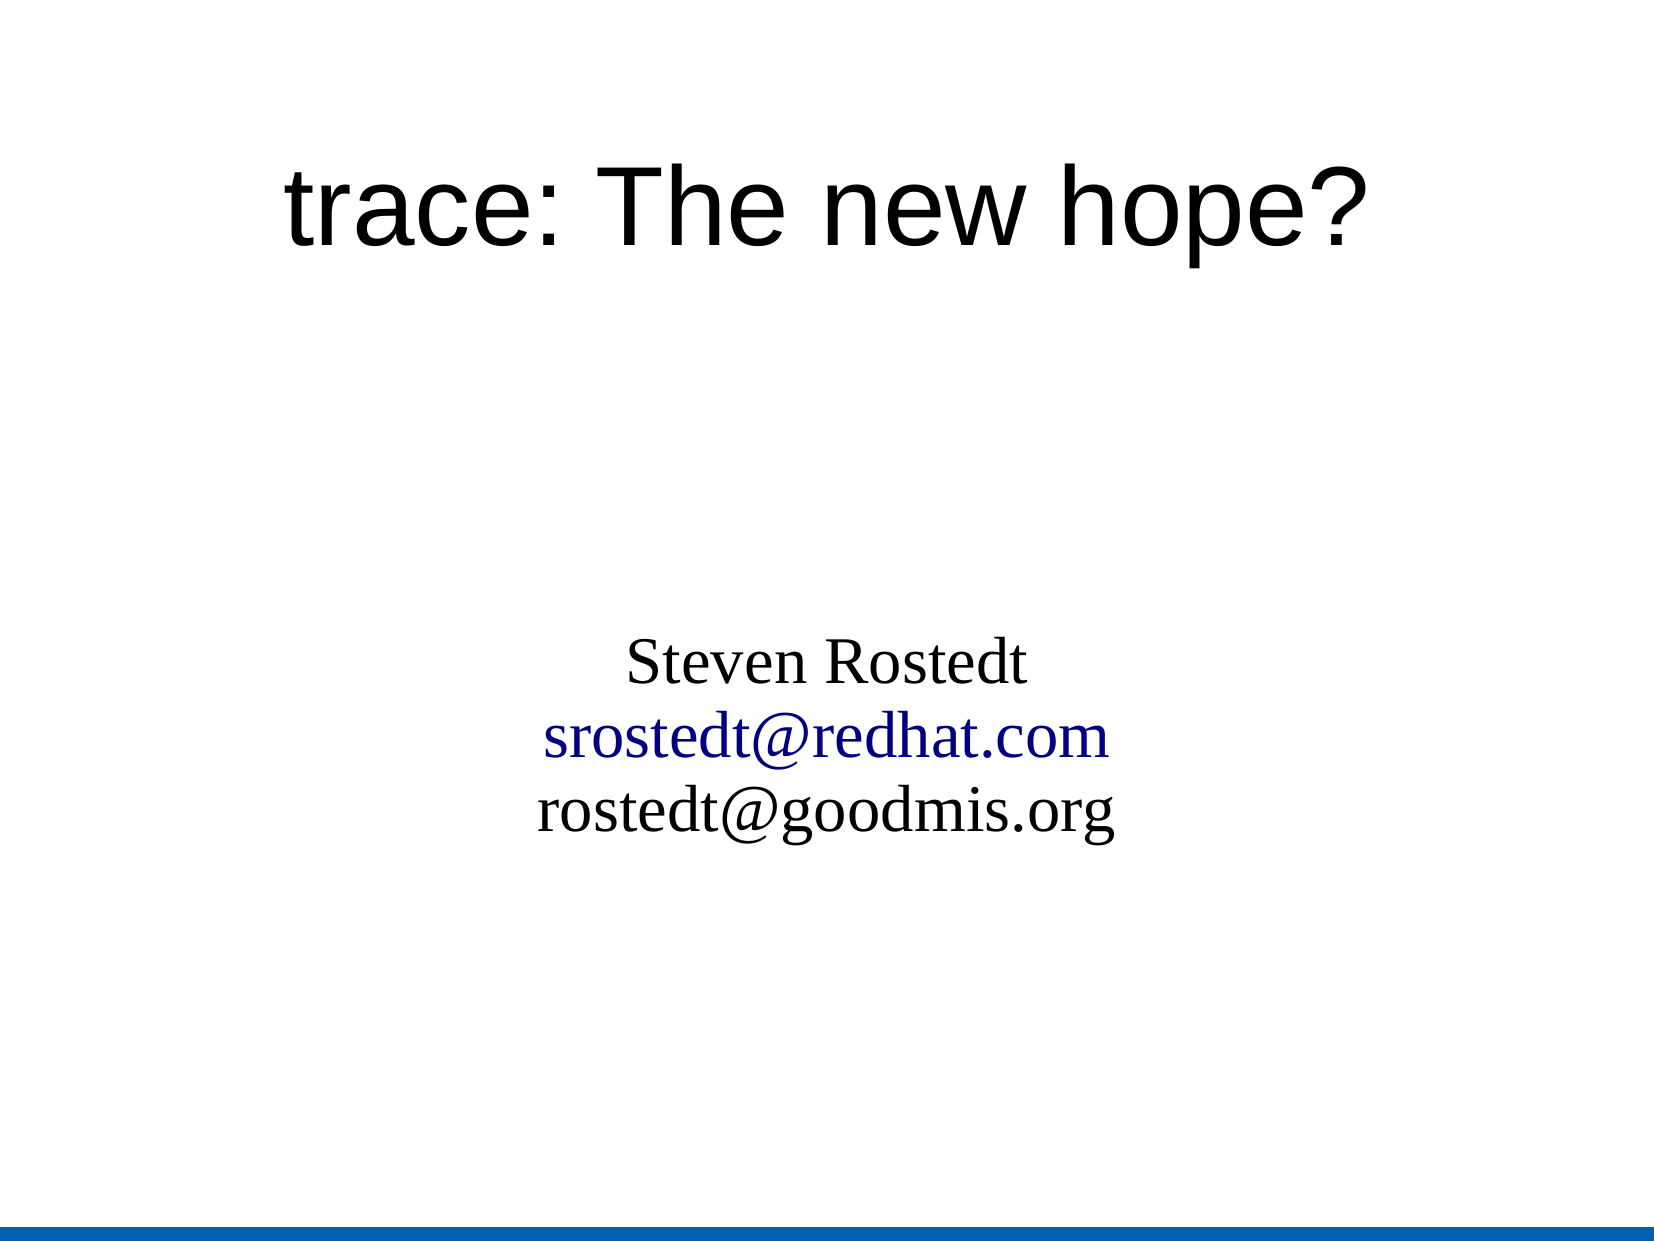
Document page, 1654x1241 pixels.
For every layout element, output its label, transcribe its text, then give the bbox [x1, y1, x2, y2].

title trace: The new hope? [121, 110, 1534, 303]
subtitle Steven Rostedt srostedt@redhat.com rostedt@goodmis.org [121, 352, 1534, 1119]
